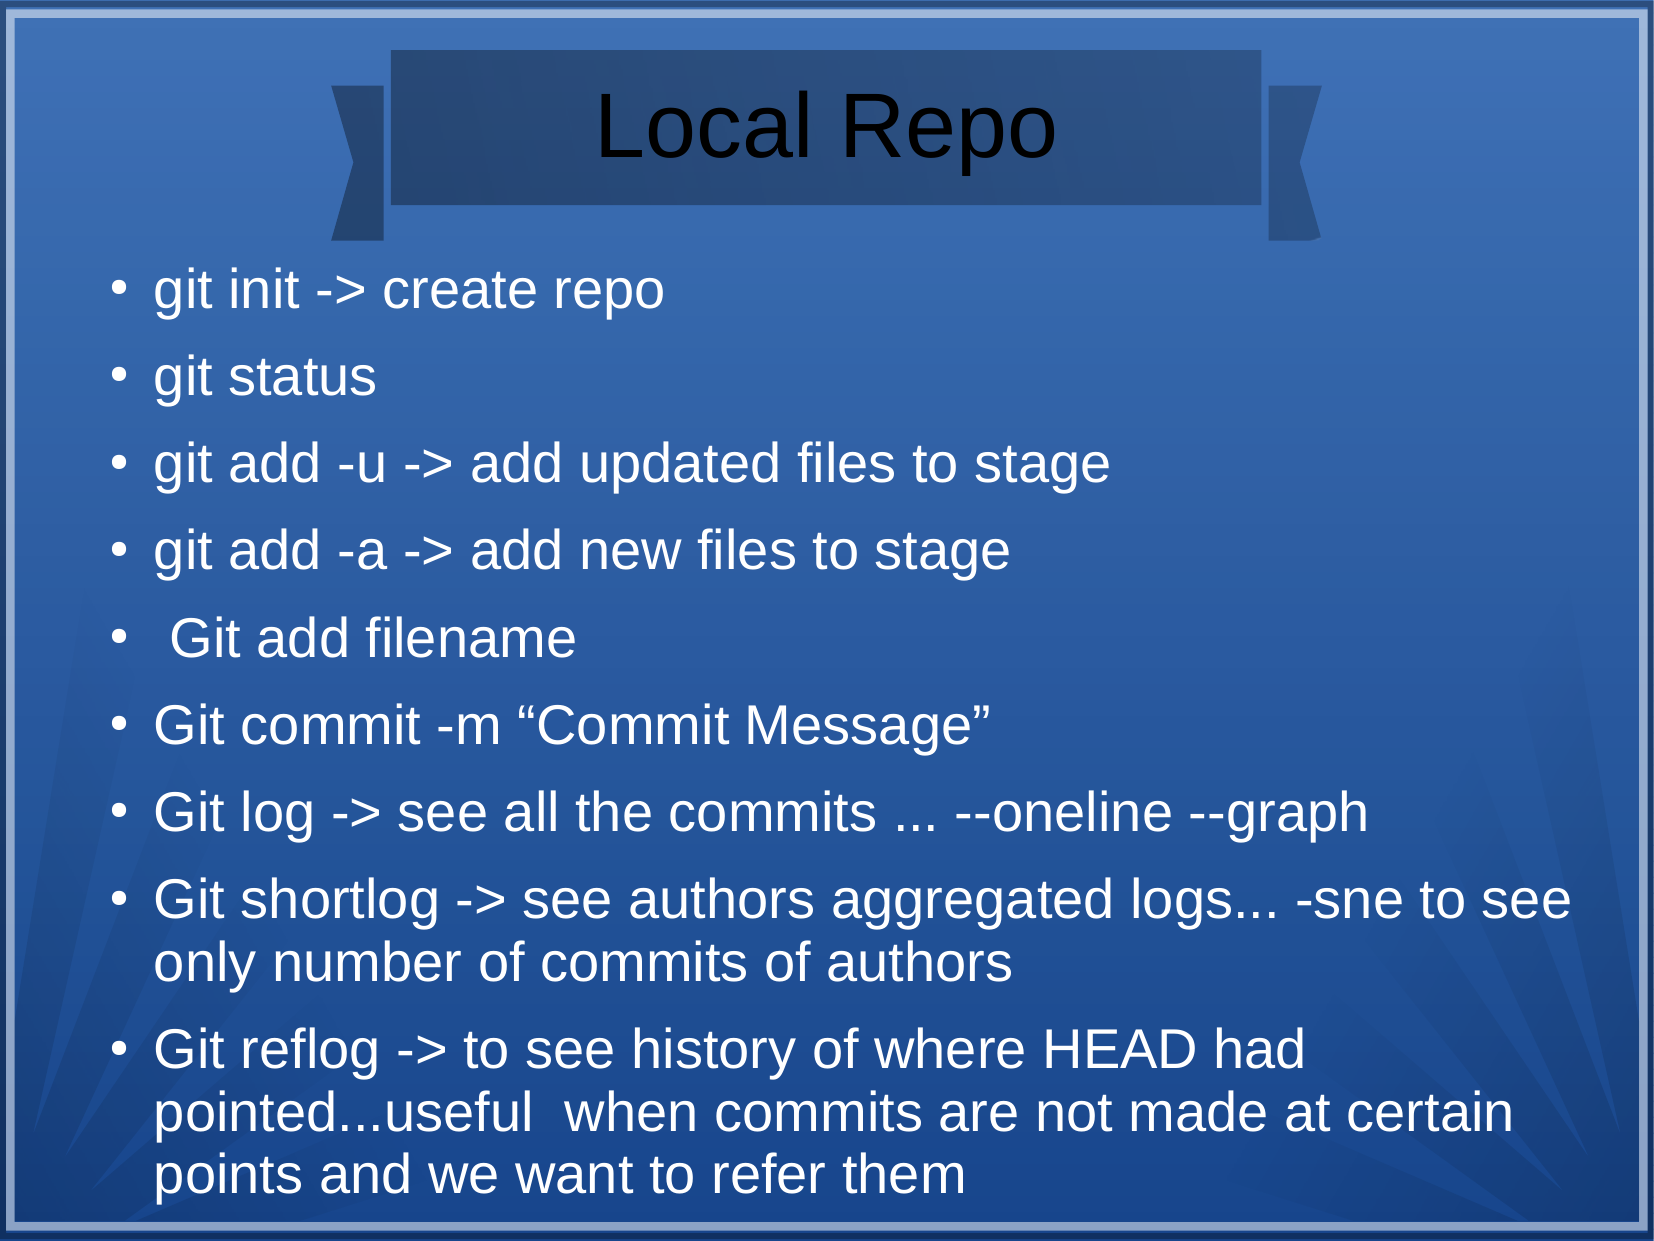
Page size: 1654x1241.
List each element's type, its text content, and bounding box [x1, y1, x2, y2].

title Local Repo [389, 47, 1264, 205]
list git init -> create repo git status git add -u -> add updated files to stage git add -a -> add new files to stage Git add filename Git commit -m “Commit Message” Git log -> see all the commits ... --oneline --graph Git shortlog -> see authors aggregated logs... -sne to see only number of commits of authors Git reflog -> to see history of where HEAD had pointed...useful when commits are not made at certain points and we want to refer them [94, 257, 1583, 1217]
